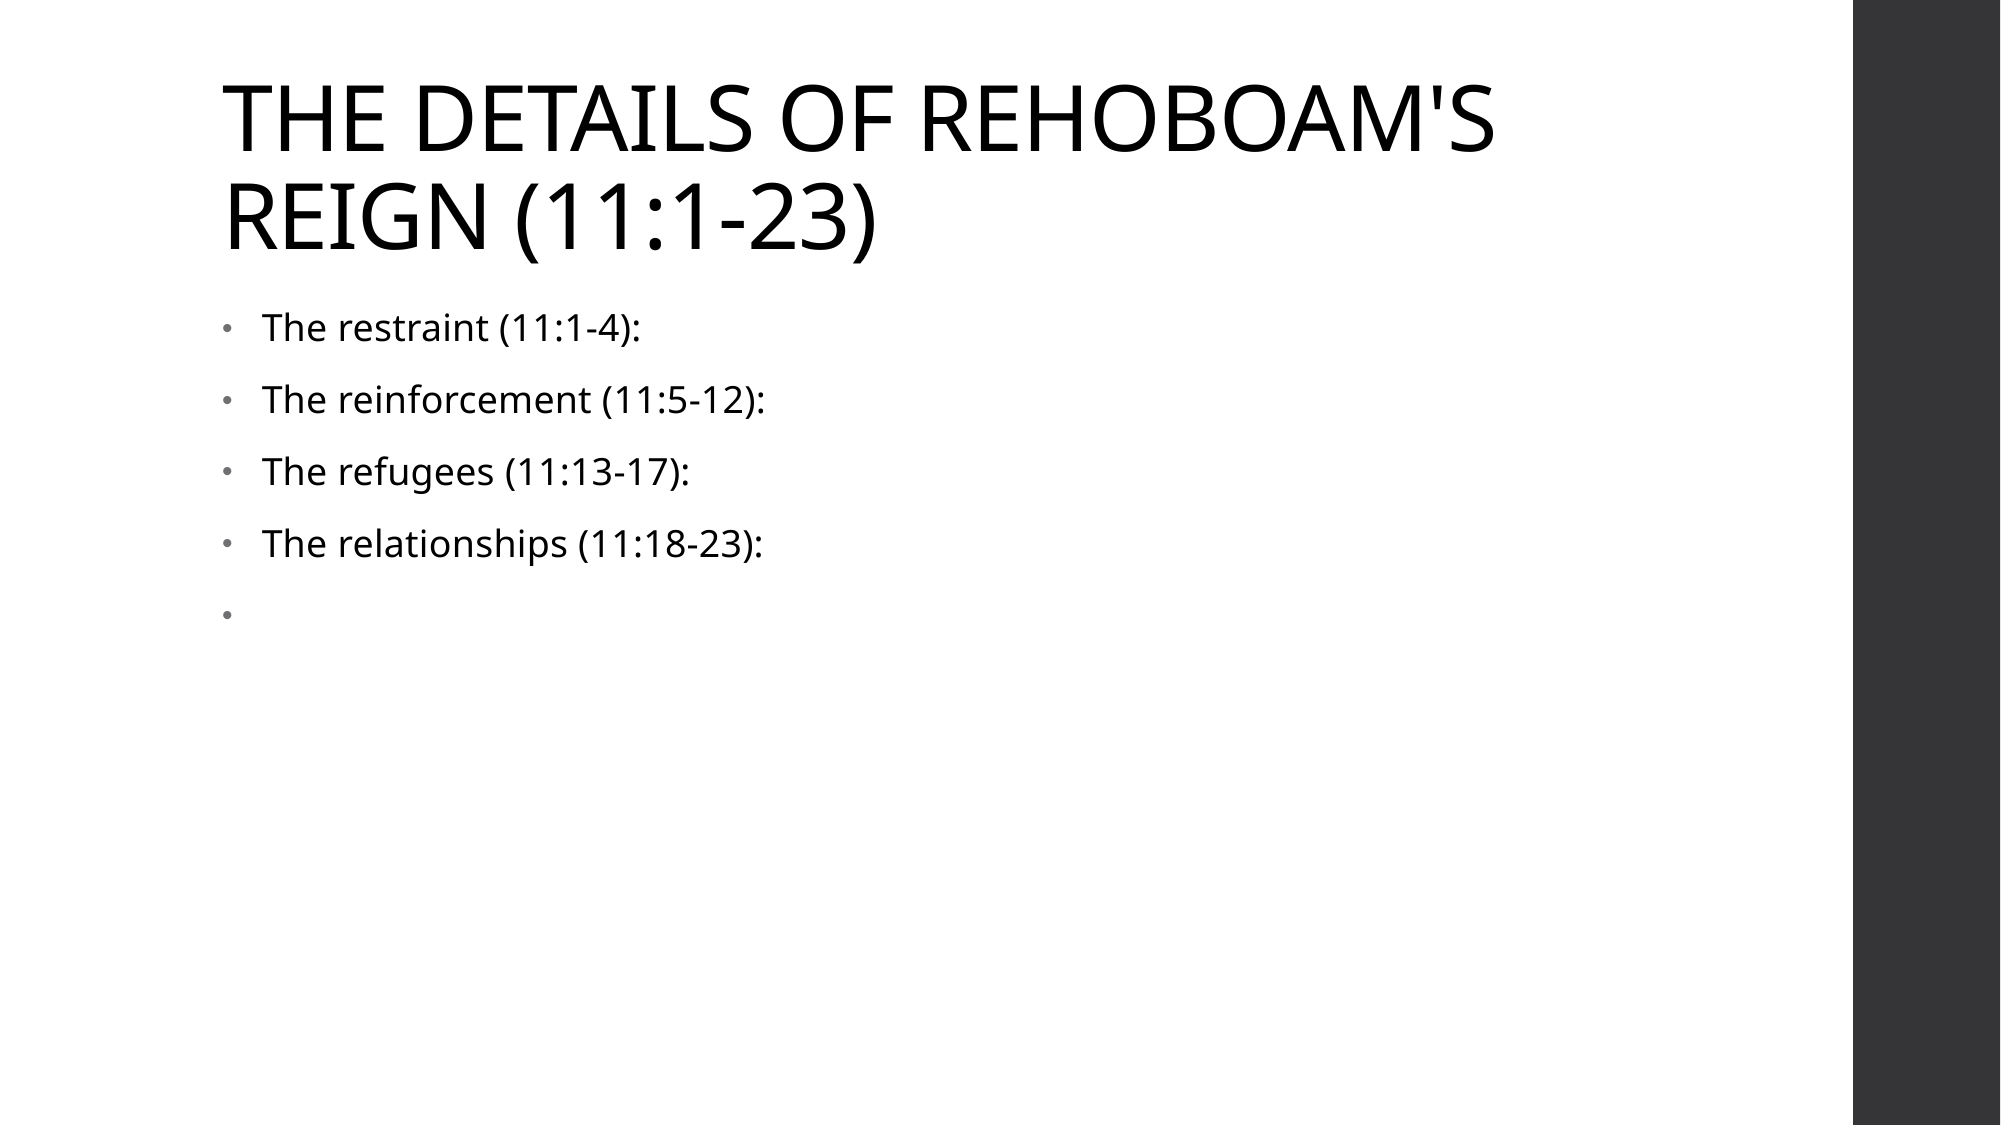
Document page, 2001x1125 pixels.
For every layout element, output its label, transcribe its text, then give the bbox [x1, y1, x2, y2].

title THE DETAILS OF REHOBOAM'S REIGN (11:1-23) [206, 60, 1797, 278]
list The restraint (11:1-4): The reinforcement (11:5-12): The refugees (11:13-17): The relationships (11:18-23): [206, 299, 1617, 1014]
